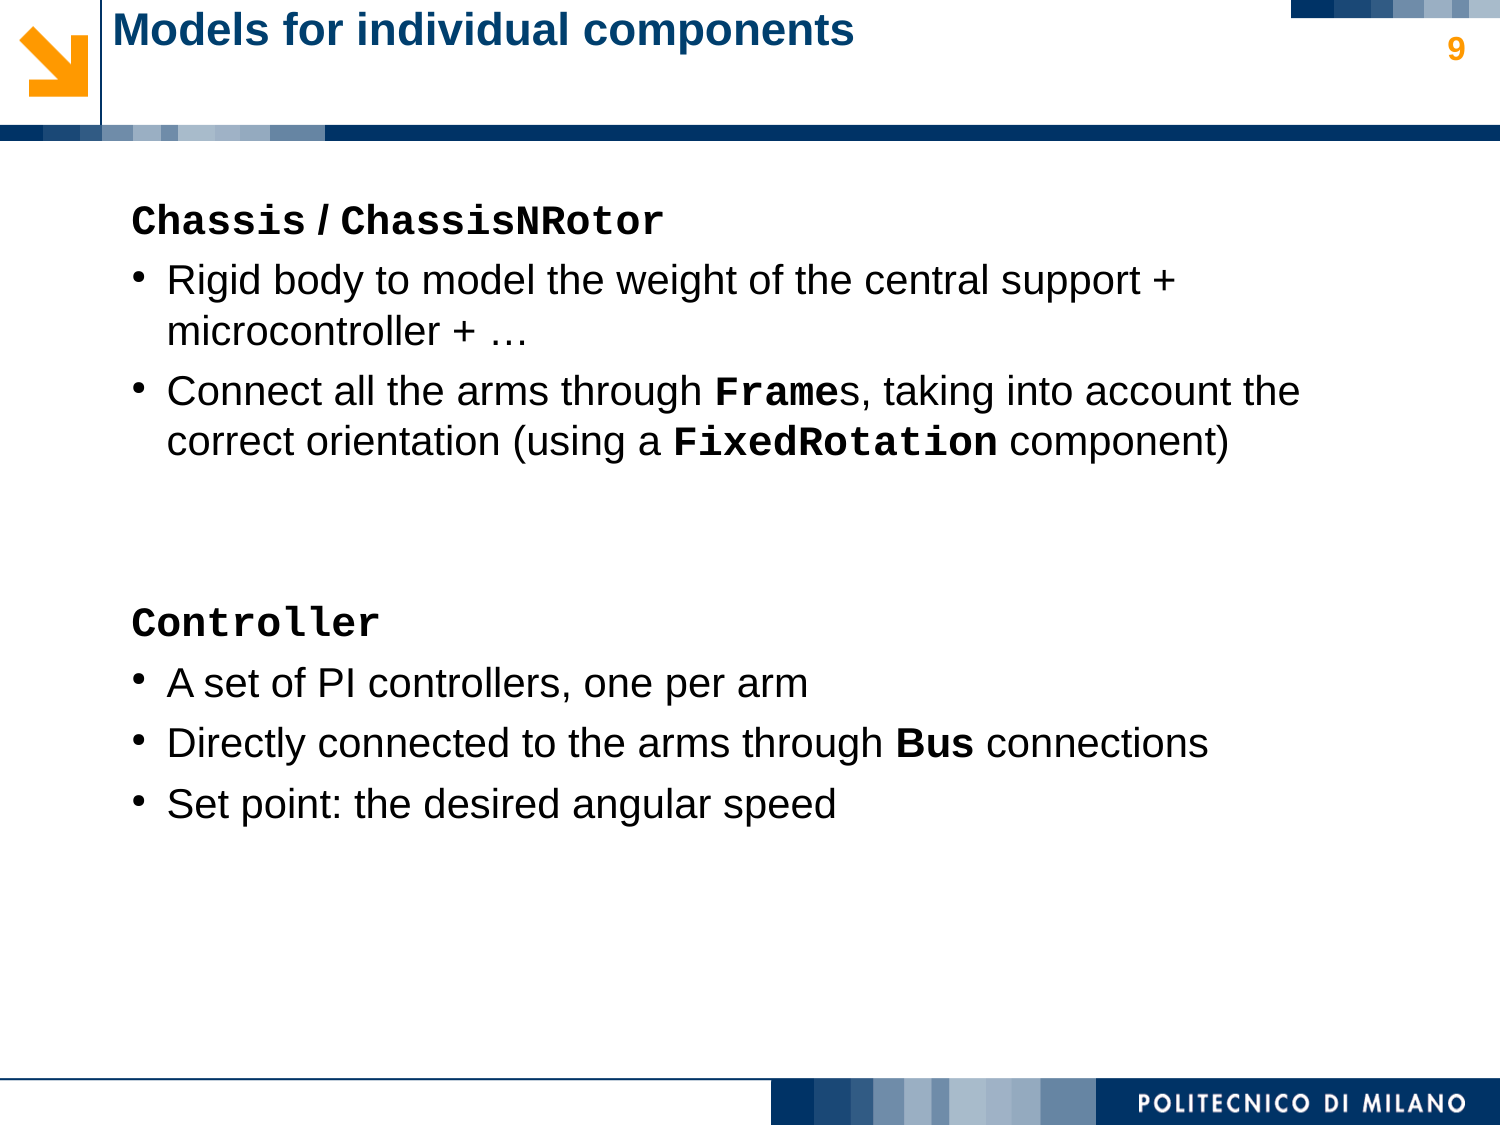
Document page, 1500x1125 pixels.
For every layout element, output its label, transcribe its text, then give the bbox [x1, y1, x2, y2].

picture [0, 1074, 1500, 1125]
list Chassis / ChassisNRotor Rigid body to model the weight of the central support + microcontroller + … Connect all the arms through Frames, taking into account the correct orientation (using a FixedRotation component) Controller A set of PI controllers, one per arm Directly connected to the arms through Bus connections Set point: the desired angular speed [75, 192, 1426, 888]
picture [0, 0, 1500, 141]
title Models for individual components [112, 0, 1088, 138]
